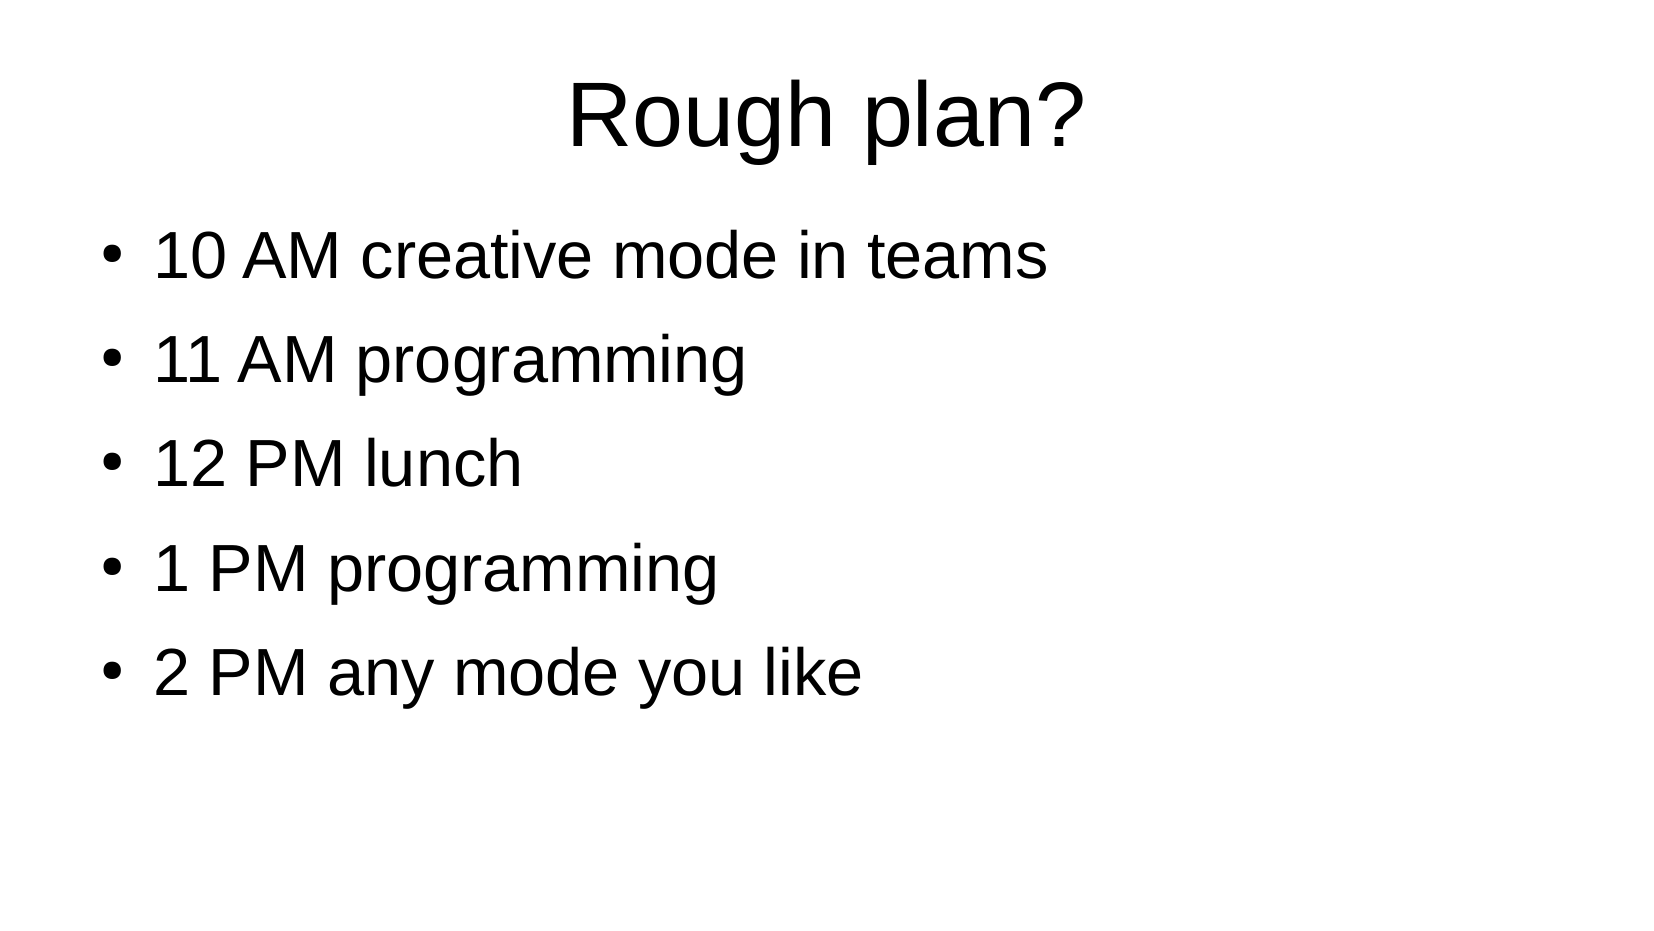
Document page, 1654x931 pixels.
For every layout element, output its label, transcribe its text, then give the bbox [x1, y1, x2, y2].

title Rough plan? [82, 37, 1571, 193]
list 10 AM creative mode in teams 11 AM programming 12 PM lunch 1 PM programming 2 PM any mode you like [82, 217, 1571, 758]
